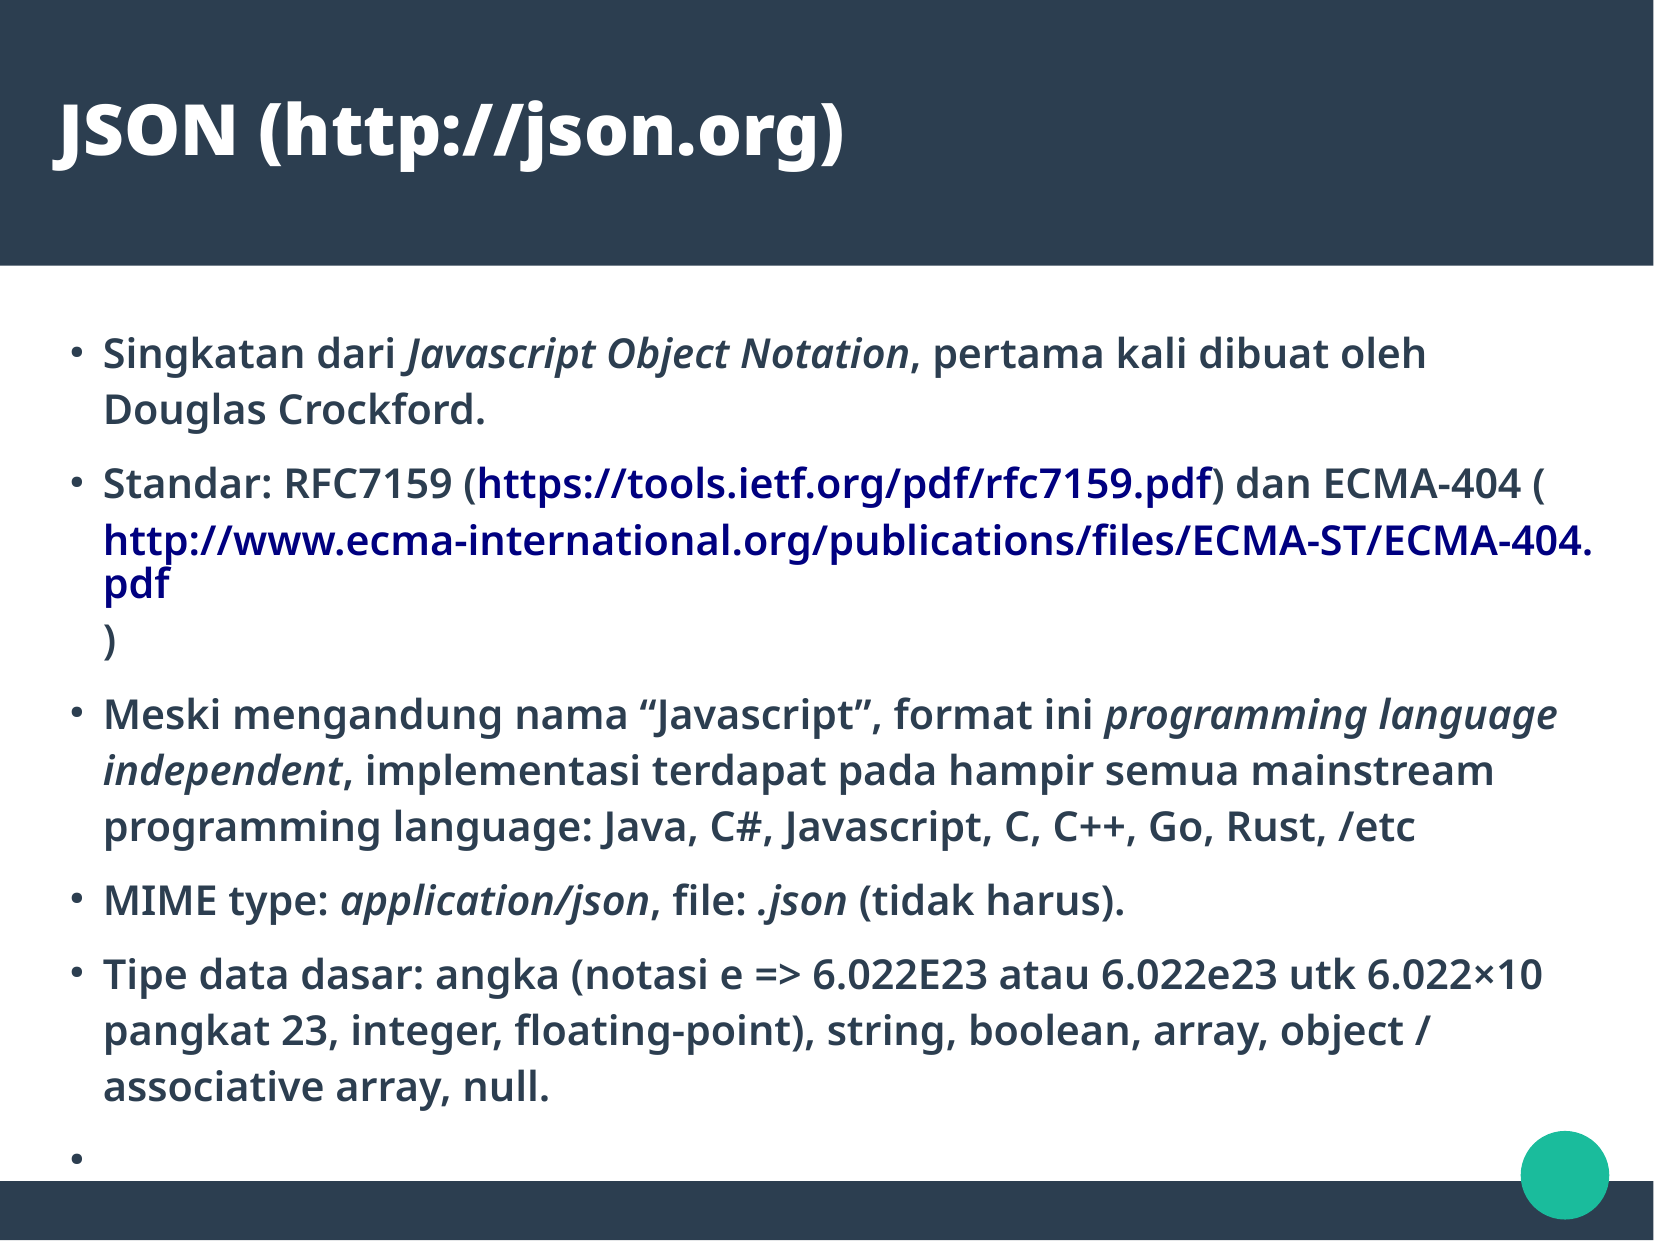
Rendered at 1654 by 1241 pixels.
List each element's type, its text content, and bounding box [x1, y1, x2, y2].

list Singkatan dari Javascript Object Notation, pertama kali dibuat oleh Douglas Crockford. Standar: RFC7159 (https://tools.ietf.org/pdf/rfc7159.pdf) dan ECMA-404 (http://www.ecma-international.org/publications/files/ECMA-ST/ECMA-404.pdf) Meski mengandung nama “Javascript”, format ini programming language independent, implementasi terdapat pada hampir semua mainstream programming language: Java, C#, Javascript, C, C++, Go, Rust, /etc MIME type: application/json, file: .json (tidak harus). Tipe data dasar: angka (notasi e => 6.022E23 atau 6.022e23 utk 6.022×10 pangkat 23, integer, floating-point), string, boolean, array, object / associative array, null. [59, 324, 1595, 1152]
title JSON (http://json.org) [59, 49, 1595, 207]
